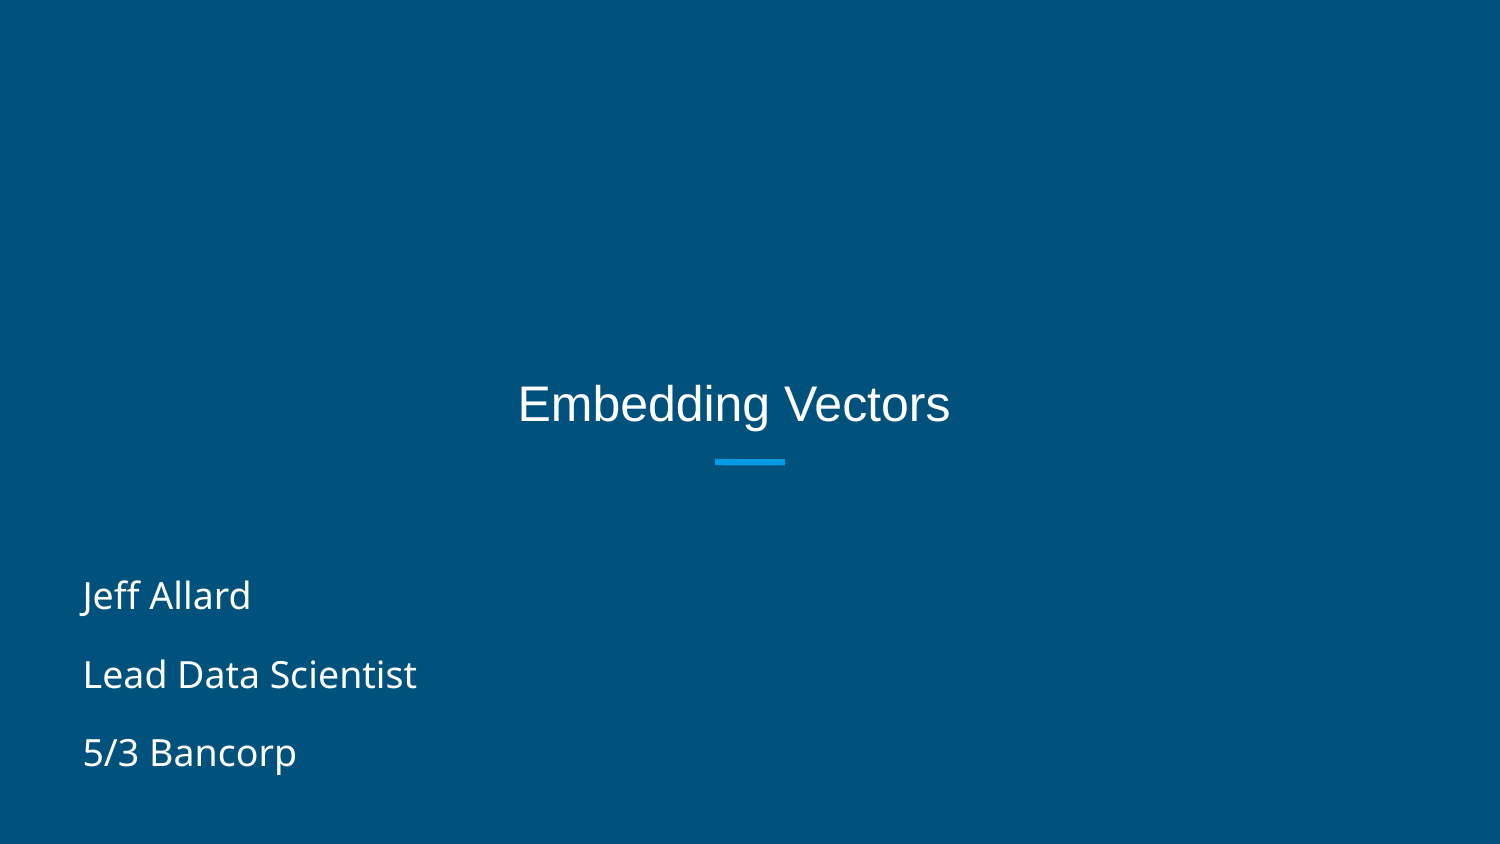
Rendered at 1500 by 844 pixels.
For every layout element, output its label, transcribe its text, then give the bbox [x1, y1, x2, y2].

subtitle Jeff Allard Lead Data Scientist 5/3 Bancorp [67, 557, 1427, 765]
text_box Embedding Vectors [224, 356, 1244, 505]
